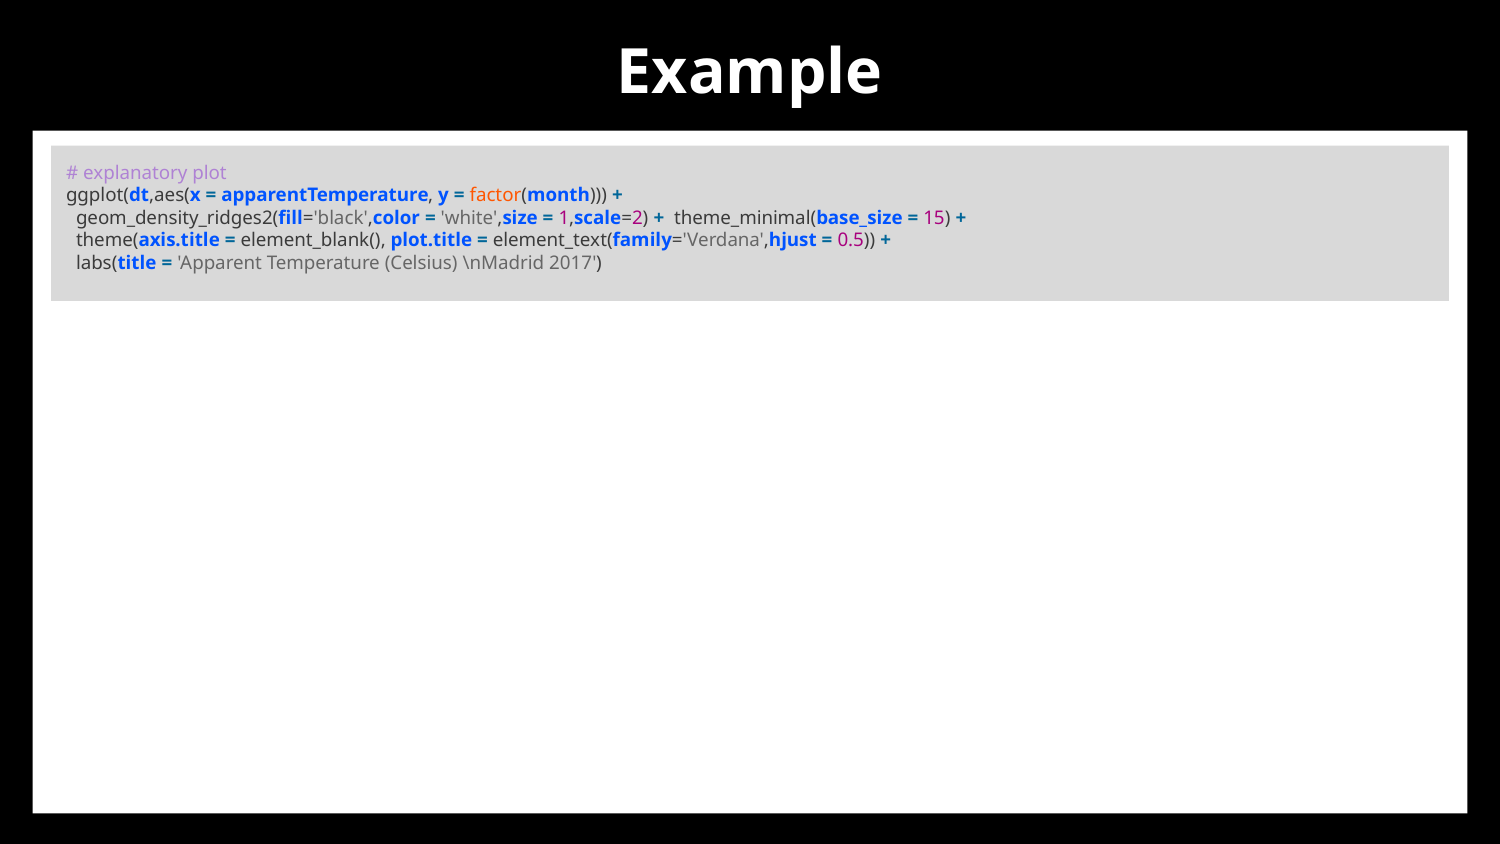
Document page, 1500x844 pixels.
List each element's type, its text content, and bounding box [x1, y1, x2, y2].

text_box Example [32, 21, 1468, 116]
text_box # explanatory plot ggplot(dt,aes(x = apparentTemperature, y = factor(month))) + geom_density_ridges2(fill='black',color = 'white',size = 1,scale=2) + theme_minimal(base_size = 15) + theme(axis.title = element_blank(), plot.title = element_text(family='Verdana',hjust = 0.5)) + labs(title = 'Apparent Temperature (Celsius) \nMadrid 2017') [51, 145, 1449, 301]
